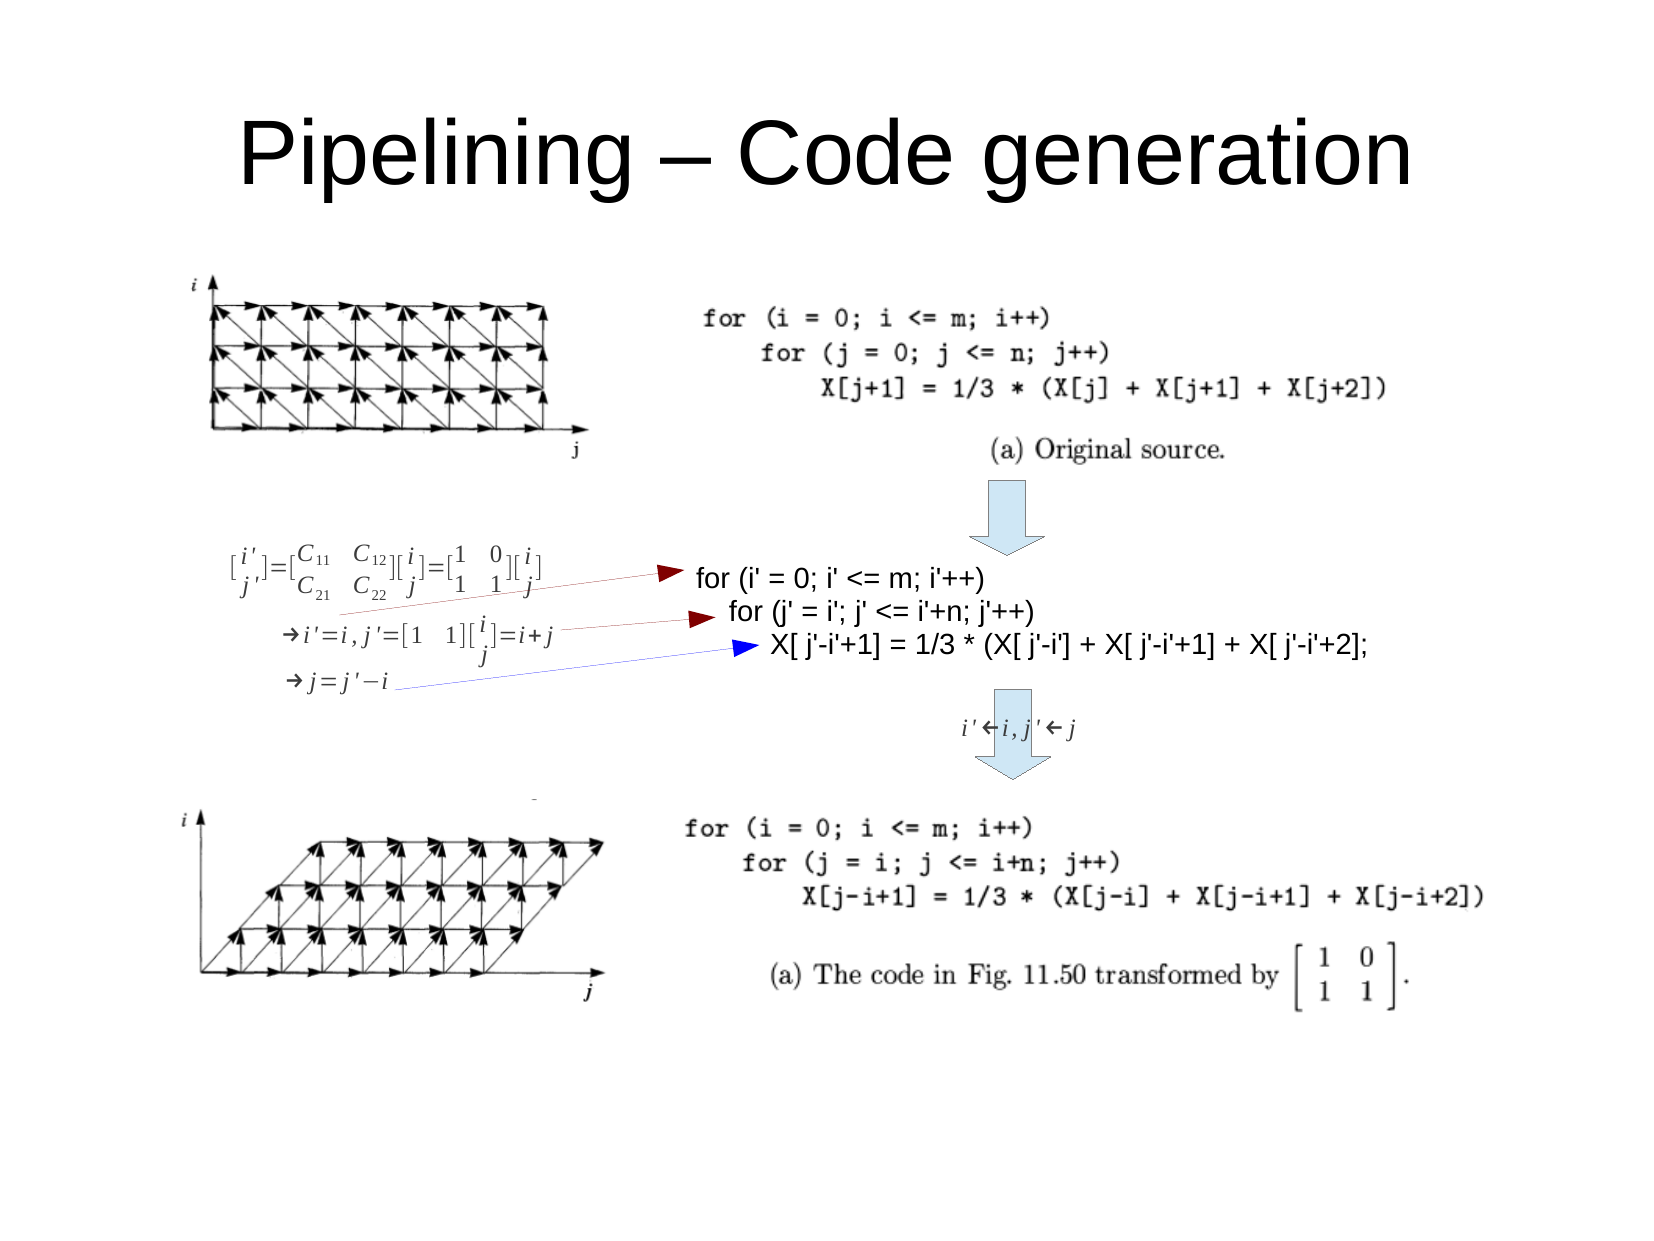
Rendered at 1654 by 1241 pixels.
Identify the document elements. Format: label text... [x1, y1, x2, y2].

title Pipelining – Code generation [82, 49, 1571, 257]
text_box for (i' = 0; i' <= m; i'++) for (j' = i'; j' <= i'+n; j'++) X[ j'-i'+1] = 1/3 * (X[ j'-i'] + X[ j'-i'+1] + X[ j'-i'+2]; [681, 555, 1387, 691]
text_box [994, 689, 1032, 714]
picture [673, 801, 1509, 1017]
text_box [969, 480, 1045, 555]
chart [223, 535, 549, 604]
chart [954, 714, 1083, 743]
picture [180, 268, 596, 466]
text_box [975, 743, 1051, 780]
picture [693, 297, 1397, 476]
picture [176, 799, 620, 1006]
chart [275, 611, 561, 696]
chart [433, 588, 549, 604]
